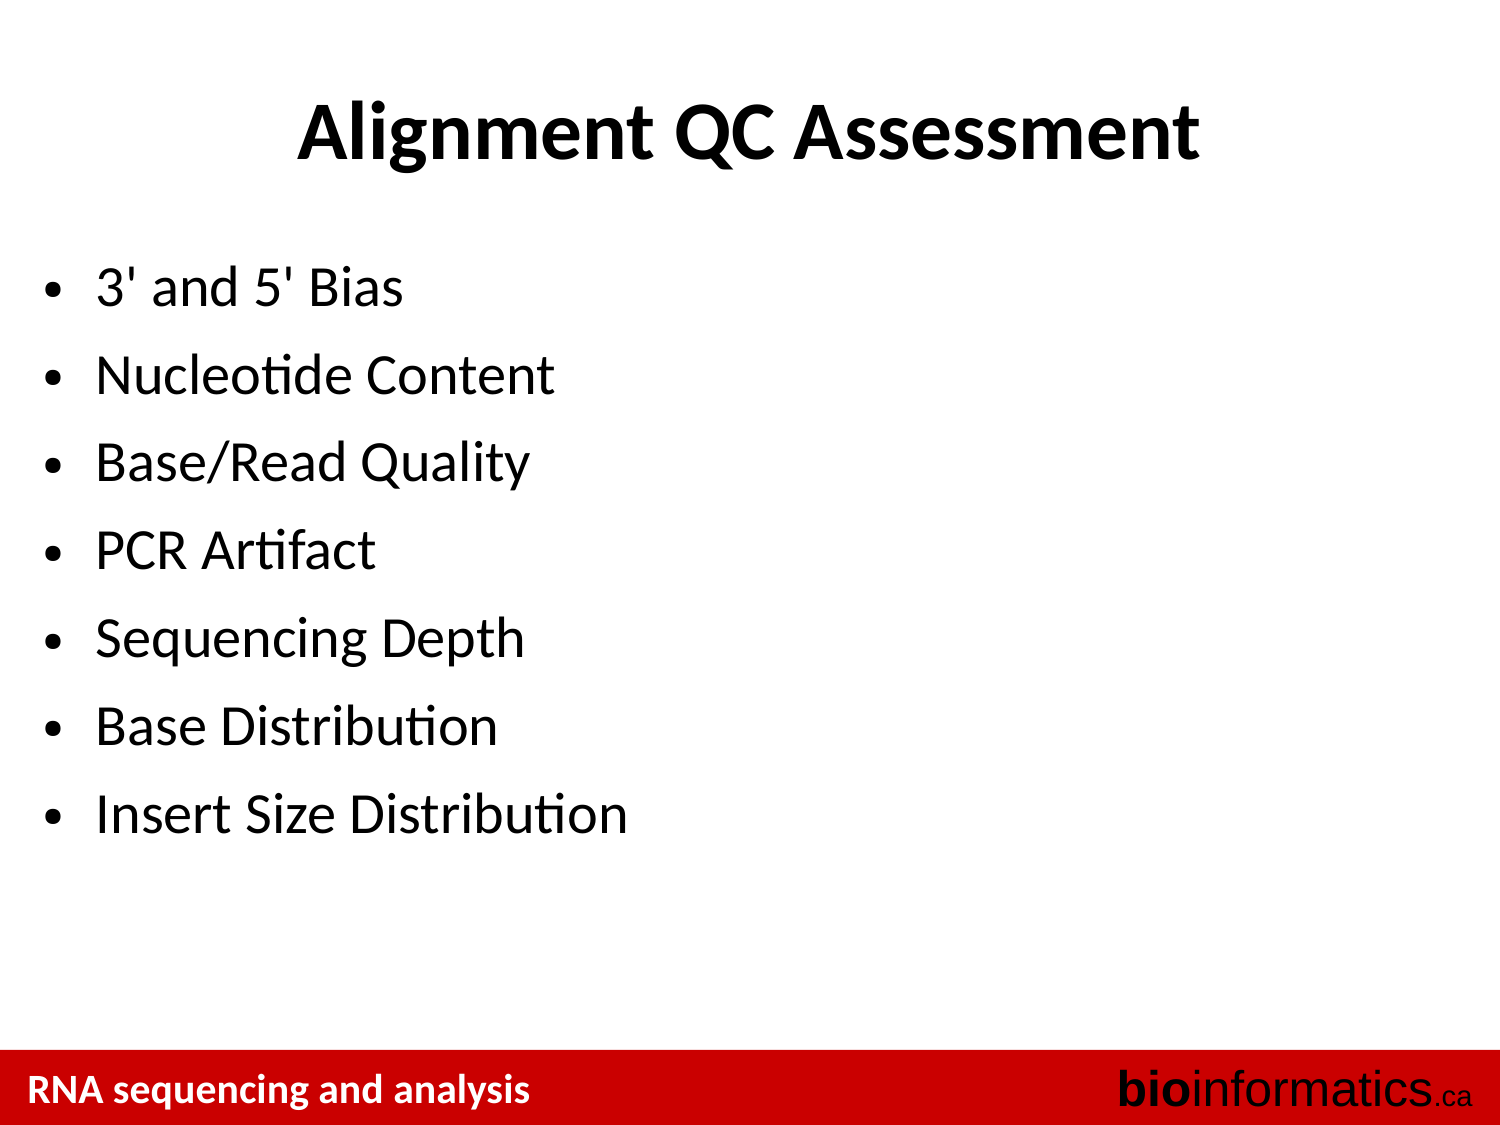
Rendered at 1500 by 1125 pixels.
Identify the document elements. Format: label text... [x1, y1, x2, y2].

title Alignment QC Assessment [24, 45, 1475, 233]
list 3' and 5' Bias Nucleotide Content Base/Read Quality PCR Artifact Sequencing Depth Base Distribution Insert Size Distribution [24, 262, 1475, 1038]
